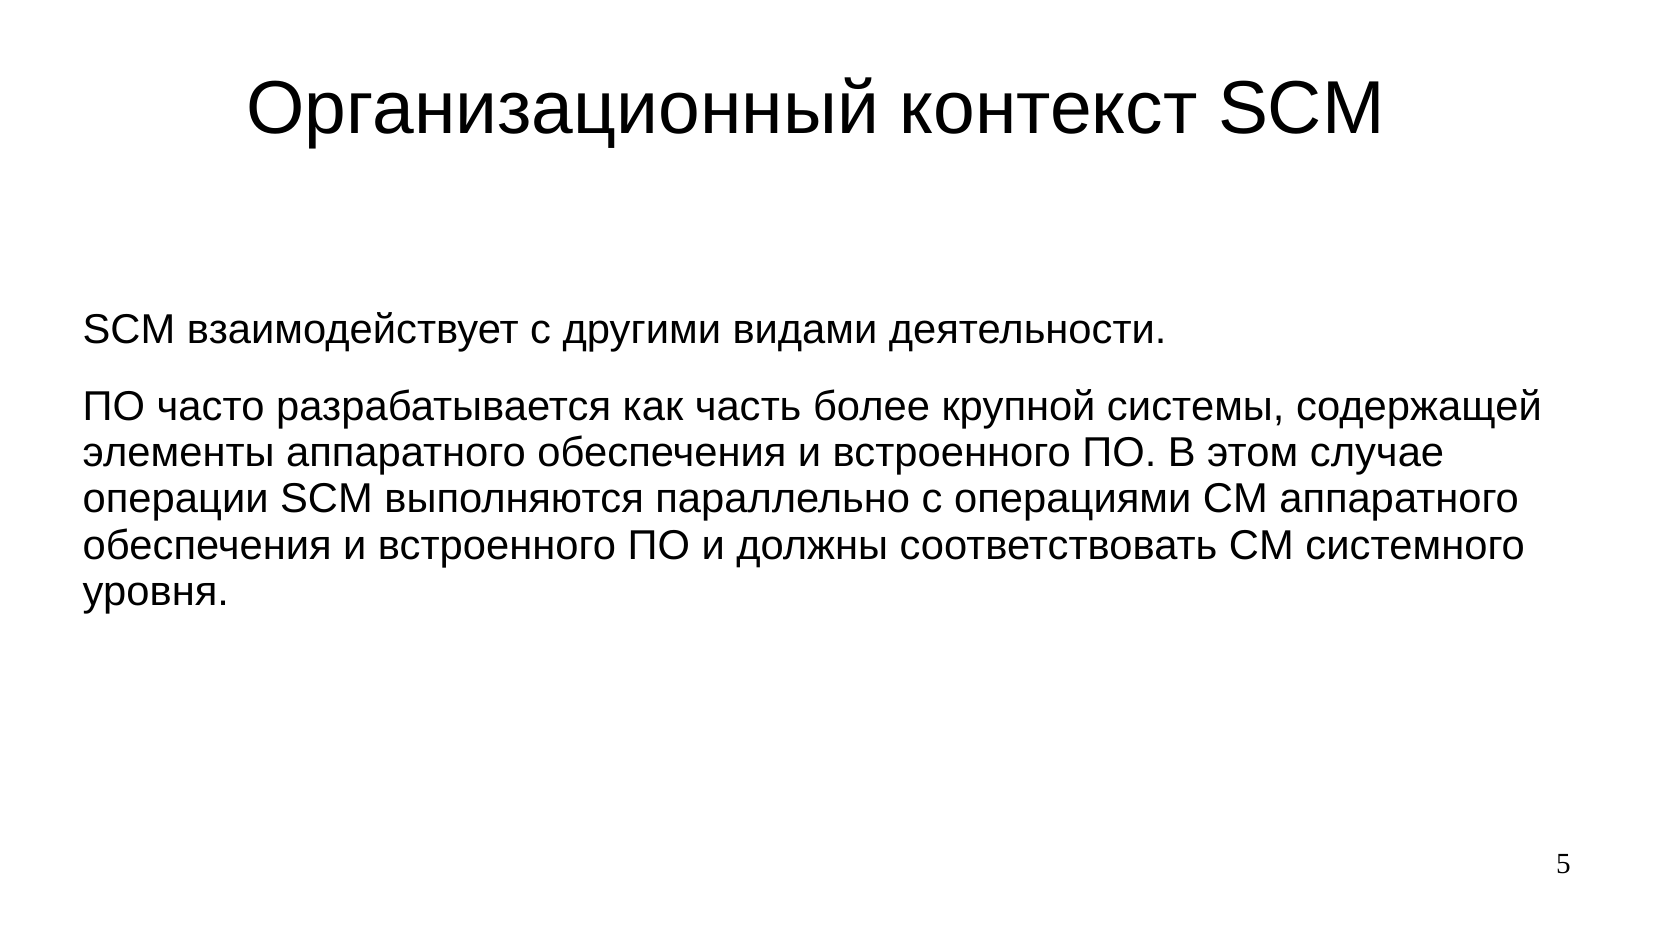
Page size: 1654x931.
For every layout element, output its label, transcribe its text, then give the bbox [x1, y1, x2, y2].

list SCM взаимодействует с другими видами деятельности. ПО часто разрабатывается как часть более крупной системы, содержащей элементы аппаратного обеспечения и встроенного ПО. В этом случае операции SCM выполняются параллельно с операциями CM аппаратного обеспечения и встроенного ПО и должны соответствовать CM системного уровня. [82, 306, 1571, 709]
title Организационный контекст SCM [82, 65, 1571, 150]
